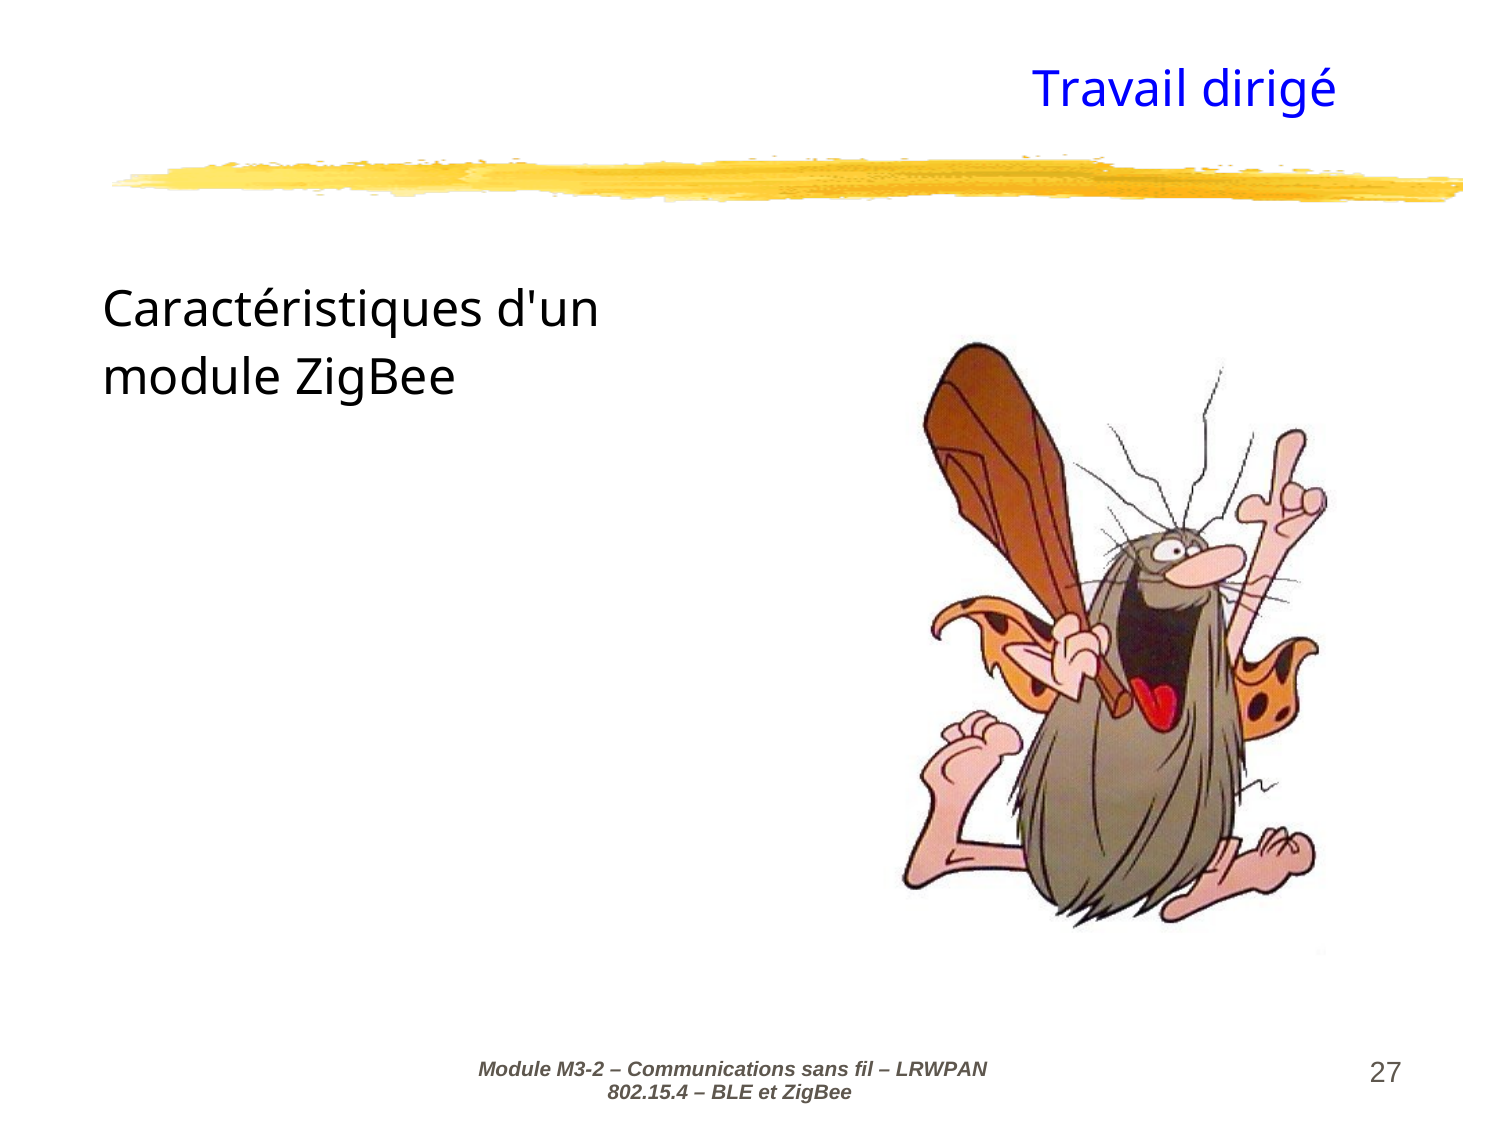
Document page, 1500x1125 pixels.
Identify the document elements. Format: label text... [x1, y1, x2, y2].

title Travail dirigé [62, 37, 1338, 138]
text_box Caractéristiques d'un module ZigBee [87, 265, 775, 398]
picture [112, 149, 1463, 213]
picture [862, 291, 1377, 973]
